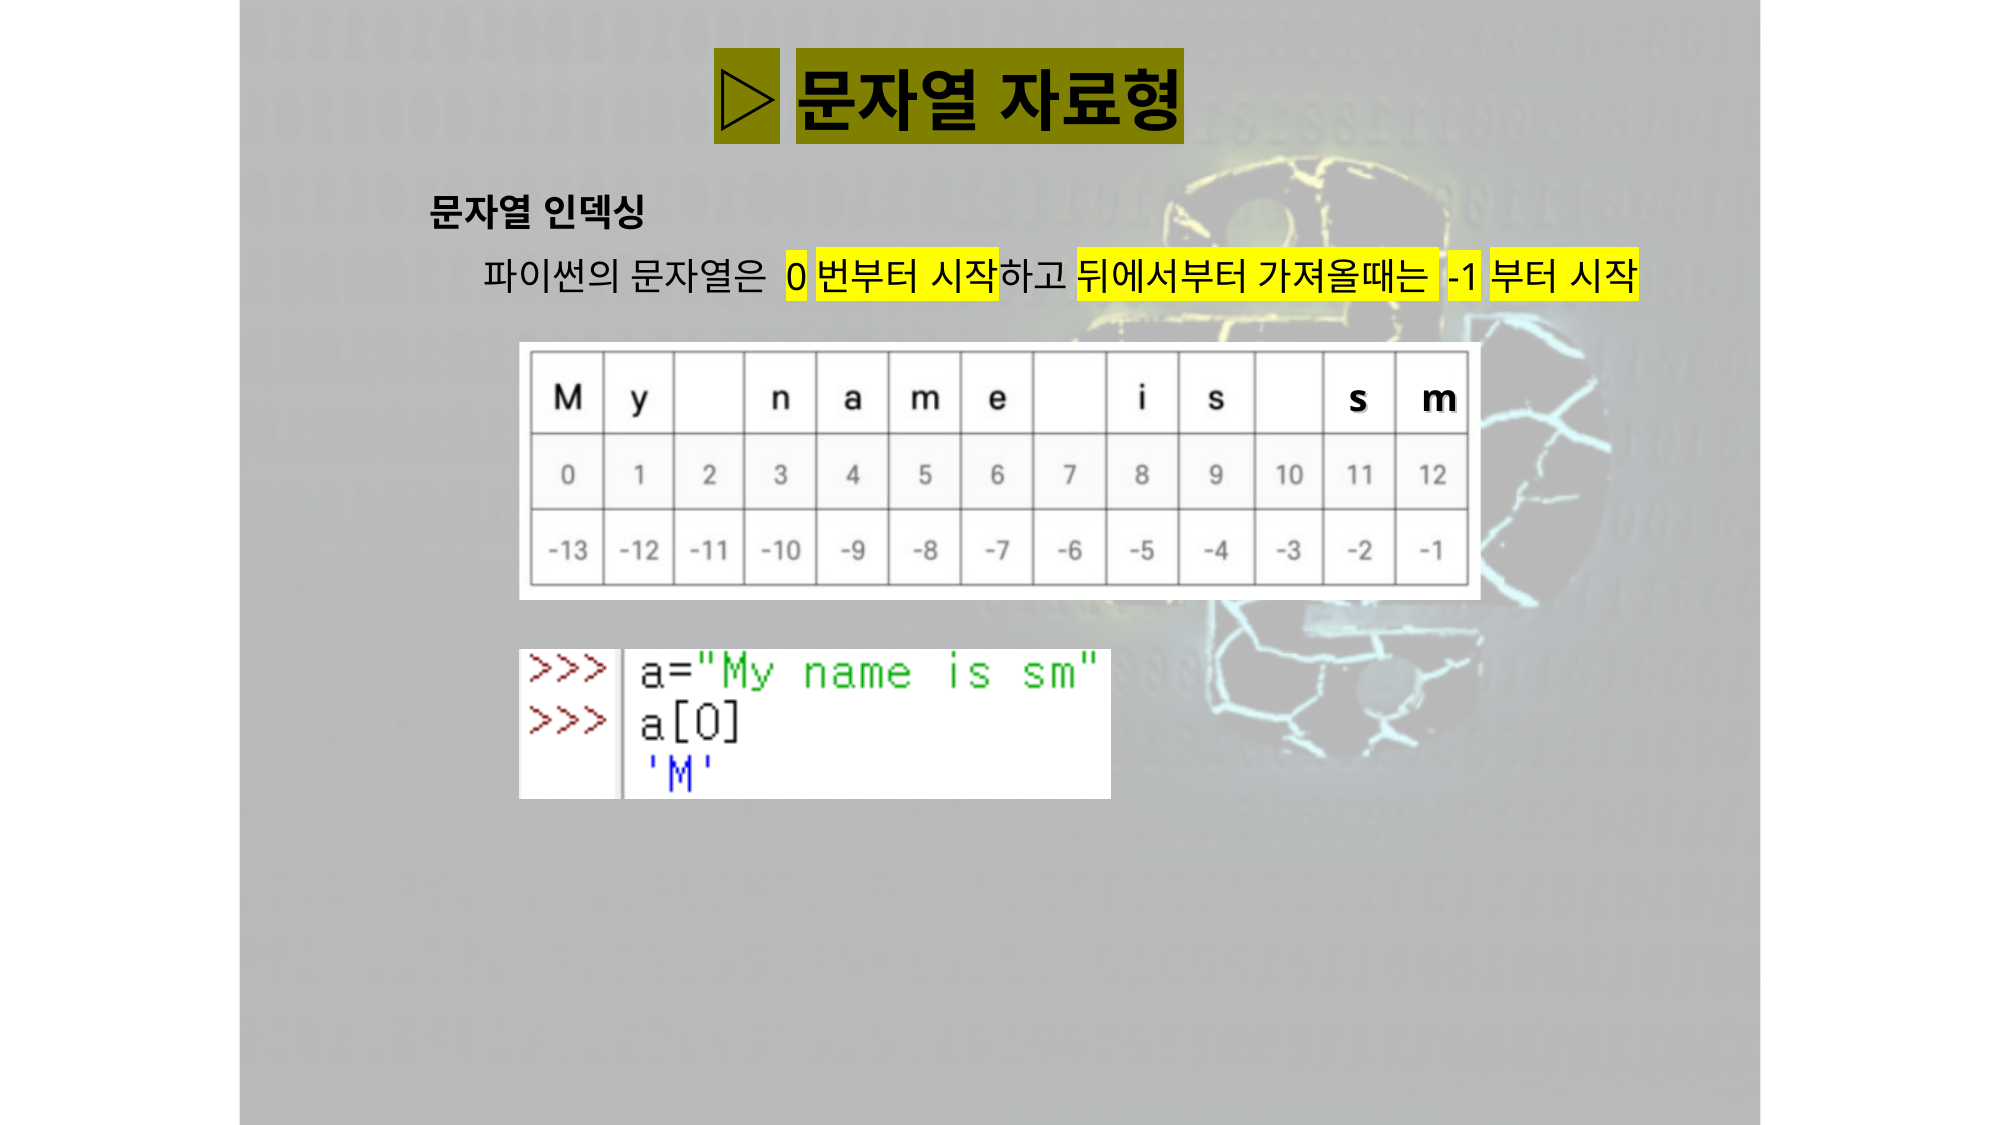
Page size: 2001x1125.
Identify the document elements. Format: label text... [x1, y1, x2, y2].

text_box 파이썬의 문자열은 0번부터 시작하고 뒤에서부터 가져올때는 -1부터 시작 [468, 245, 1747, 306]
picture [519, 649, 1111, 799]
text_box ▷문자열 자료형 [588, 50, 1310, 147]
text_box [88, 0, 1950, 1125]
picture [519, 342, 1481, 600]
text_box m [1406, 366, 1451, 427]
text_box s [1334, 366, 1379, 427]
text_box 문자열 인덱싱 [414, 181, 1415, 243]
